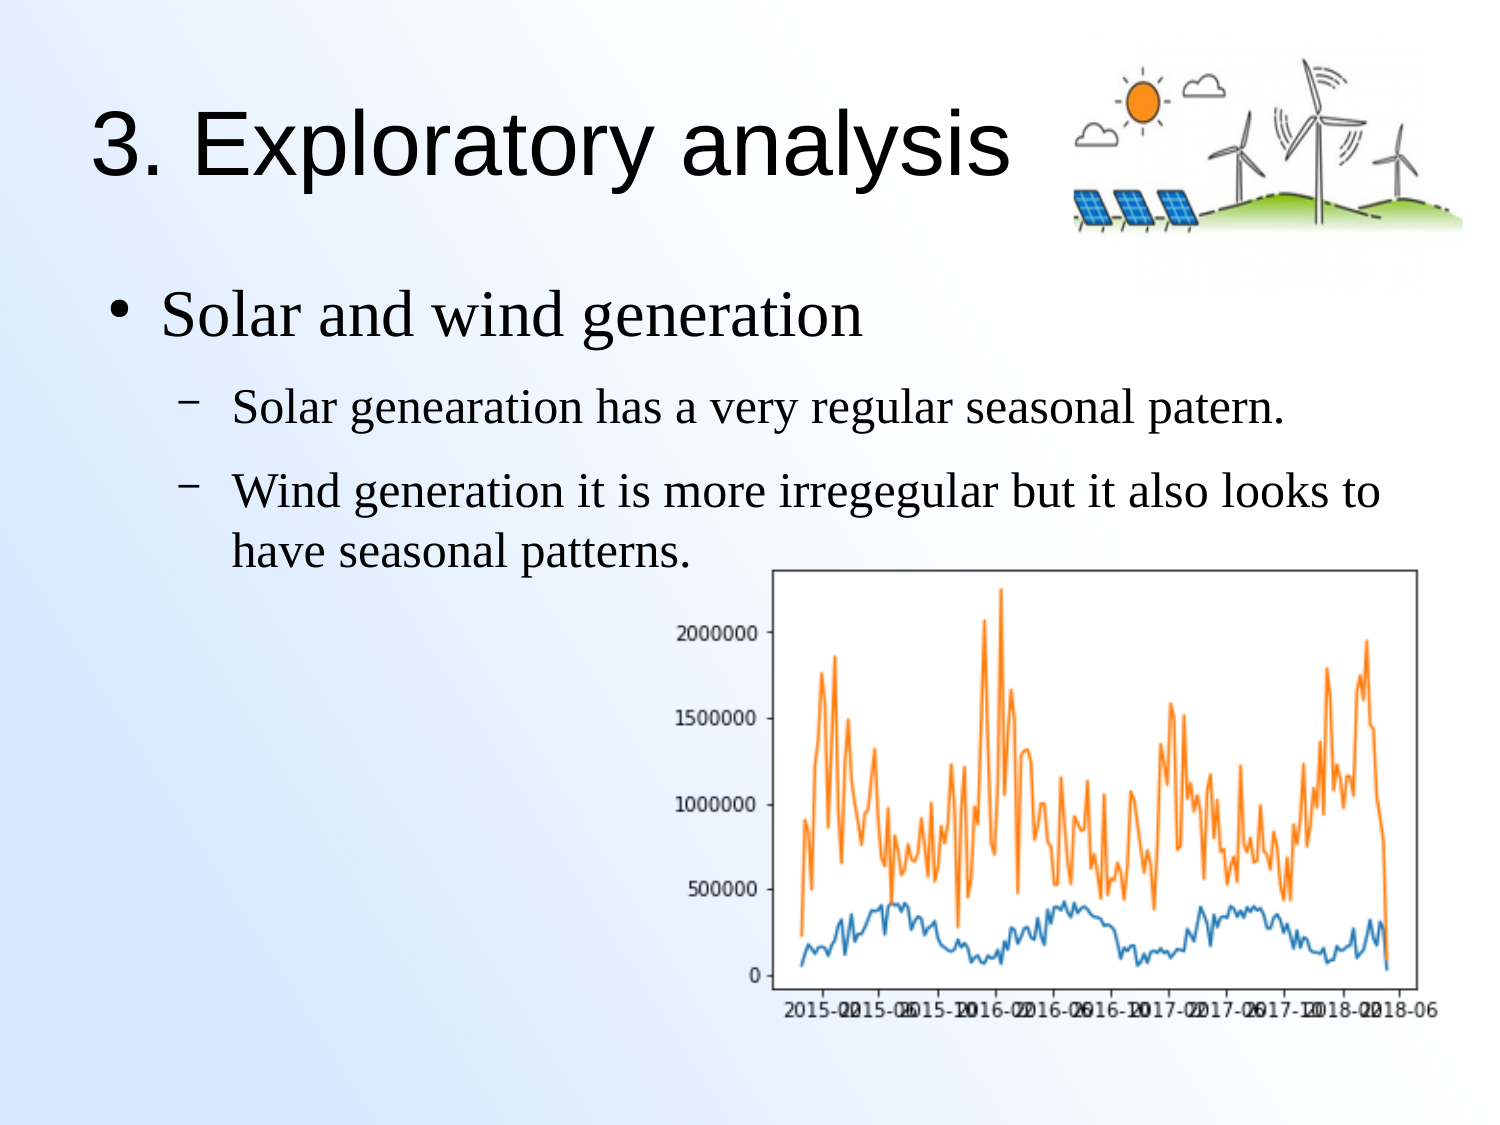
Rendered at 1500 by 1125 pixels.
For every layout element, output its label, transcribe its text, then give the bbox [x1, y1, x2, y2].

list Solar and wind generation Solar genearation has a very regular seasonal patern. Wind generation it is more irregegular but it also looks to have seasonal patterns. [75, 262, 1425, 1005]
title 3. Exploratory analysis [75, 45, 1425, 233]
picture [0, 0, 1500, 1125]
